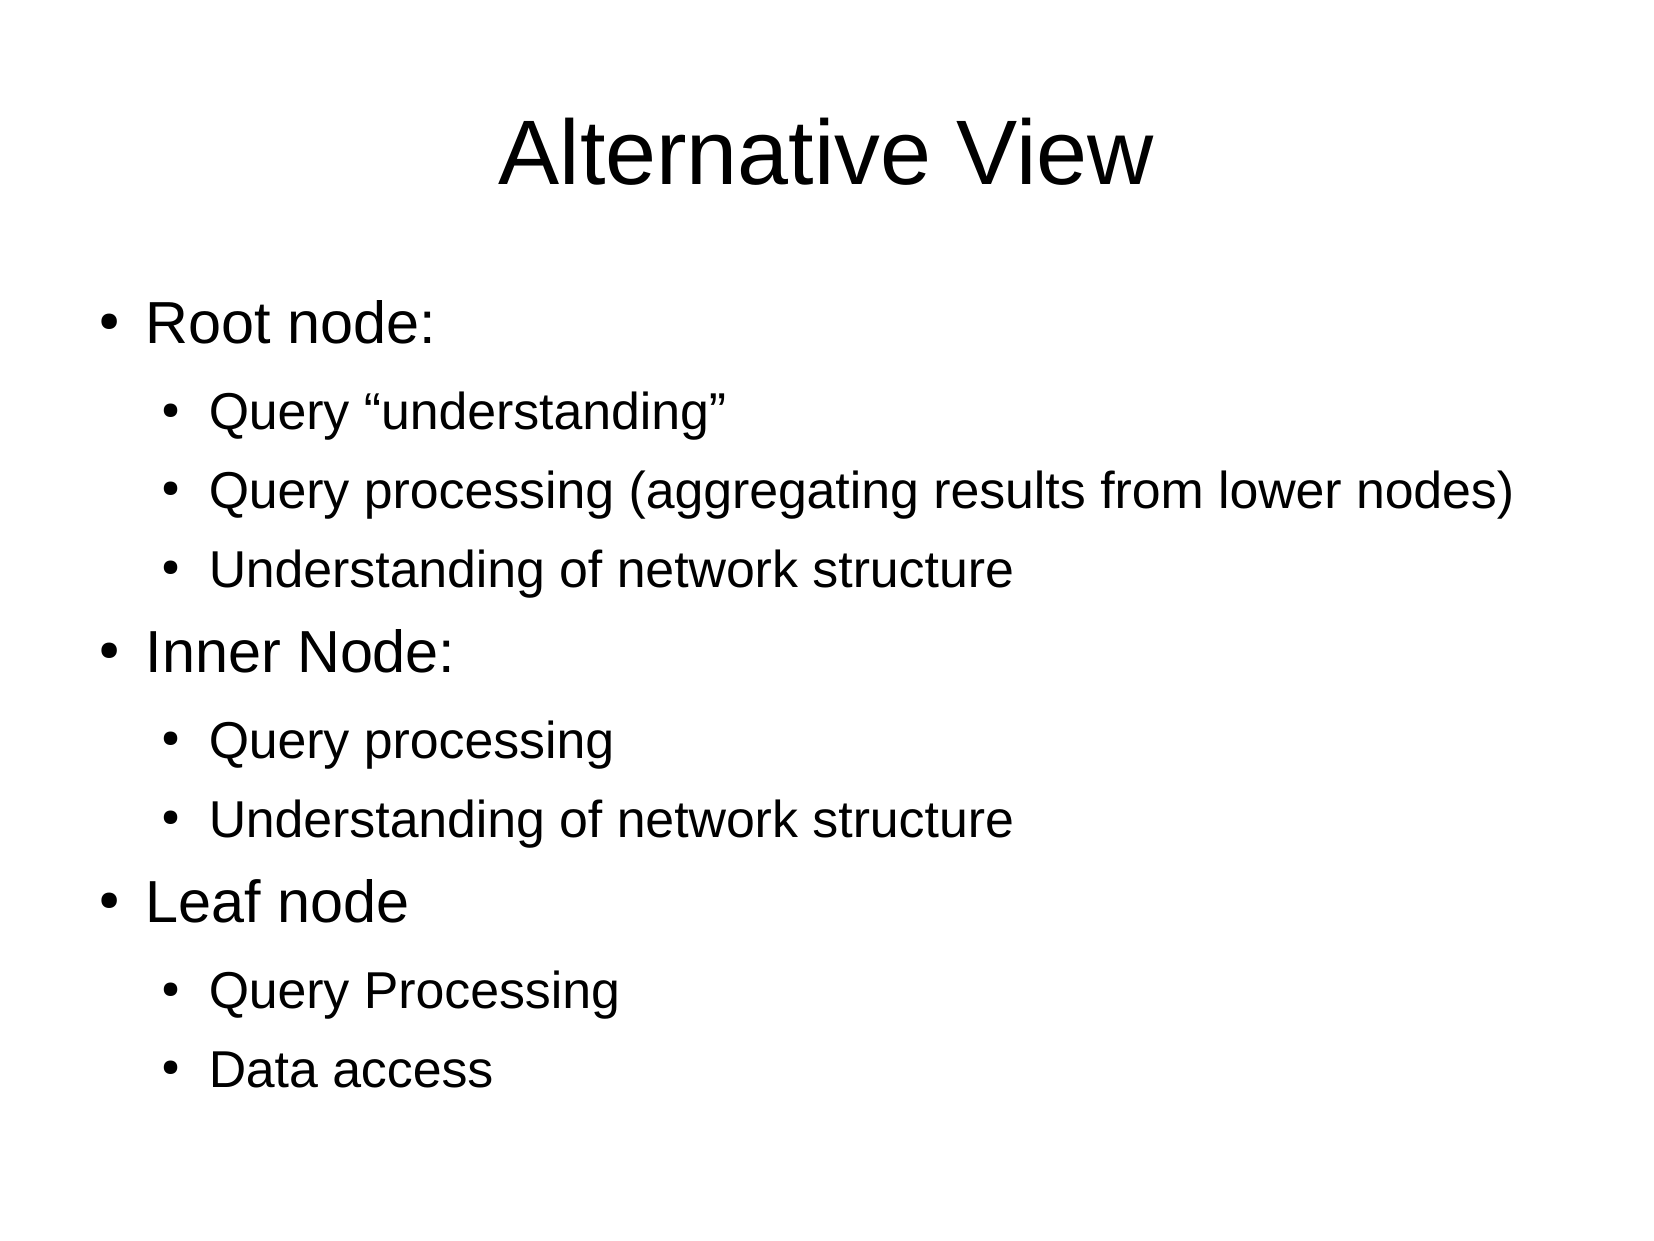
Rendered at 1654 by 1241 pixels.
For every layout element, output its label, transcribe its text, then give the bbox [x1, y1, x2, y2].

title Alternative View [82, 49, 1571, 257]
list Root node: Query “understanding” Query processing (aggregating results from lower nodes) Understanding of network structure Inner Node: Query processing Understanding of network structure Leaf node Query Processing Data access [82, 290, 1571, 1109]
